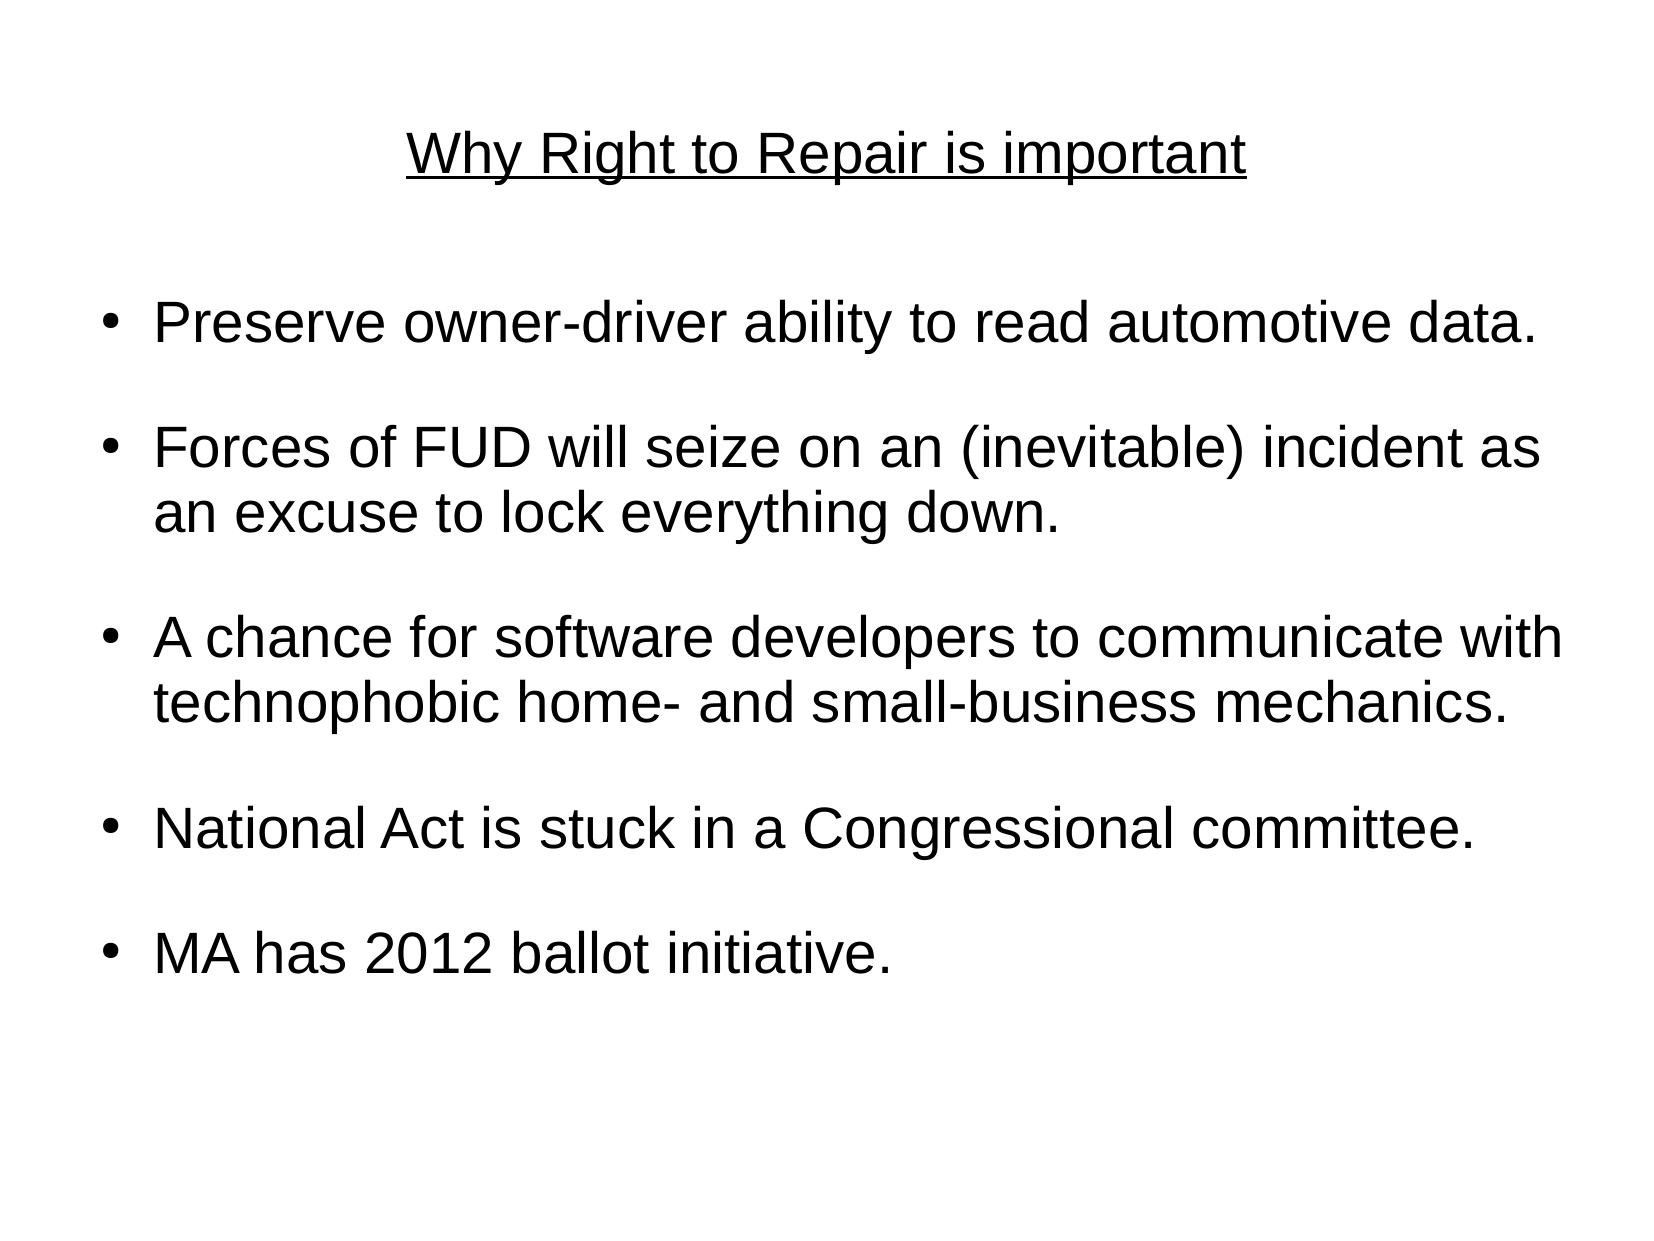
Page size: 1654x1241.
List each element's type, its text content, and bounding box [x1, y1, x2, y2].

list Preserve owner-driver ability to read automotive data. Forces of FUD will seize on an (inevitable) incident as an excuse to lock everything down. A chance for software developers to communicate with technophobic home- and small-business mechanics. National Act is stuck in a Congressional committee. MA has 2012 ballot initiative. [82, 290, 1571, 1109]
title Why Right to Repair is important [82, 49, 1571, 257]
